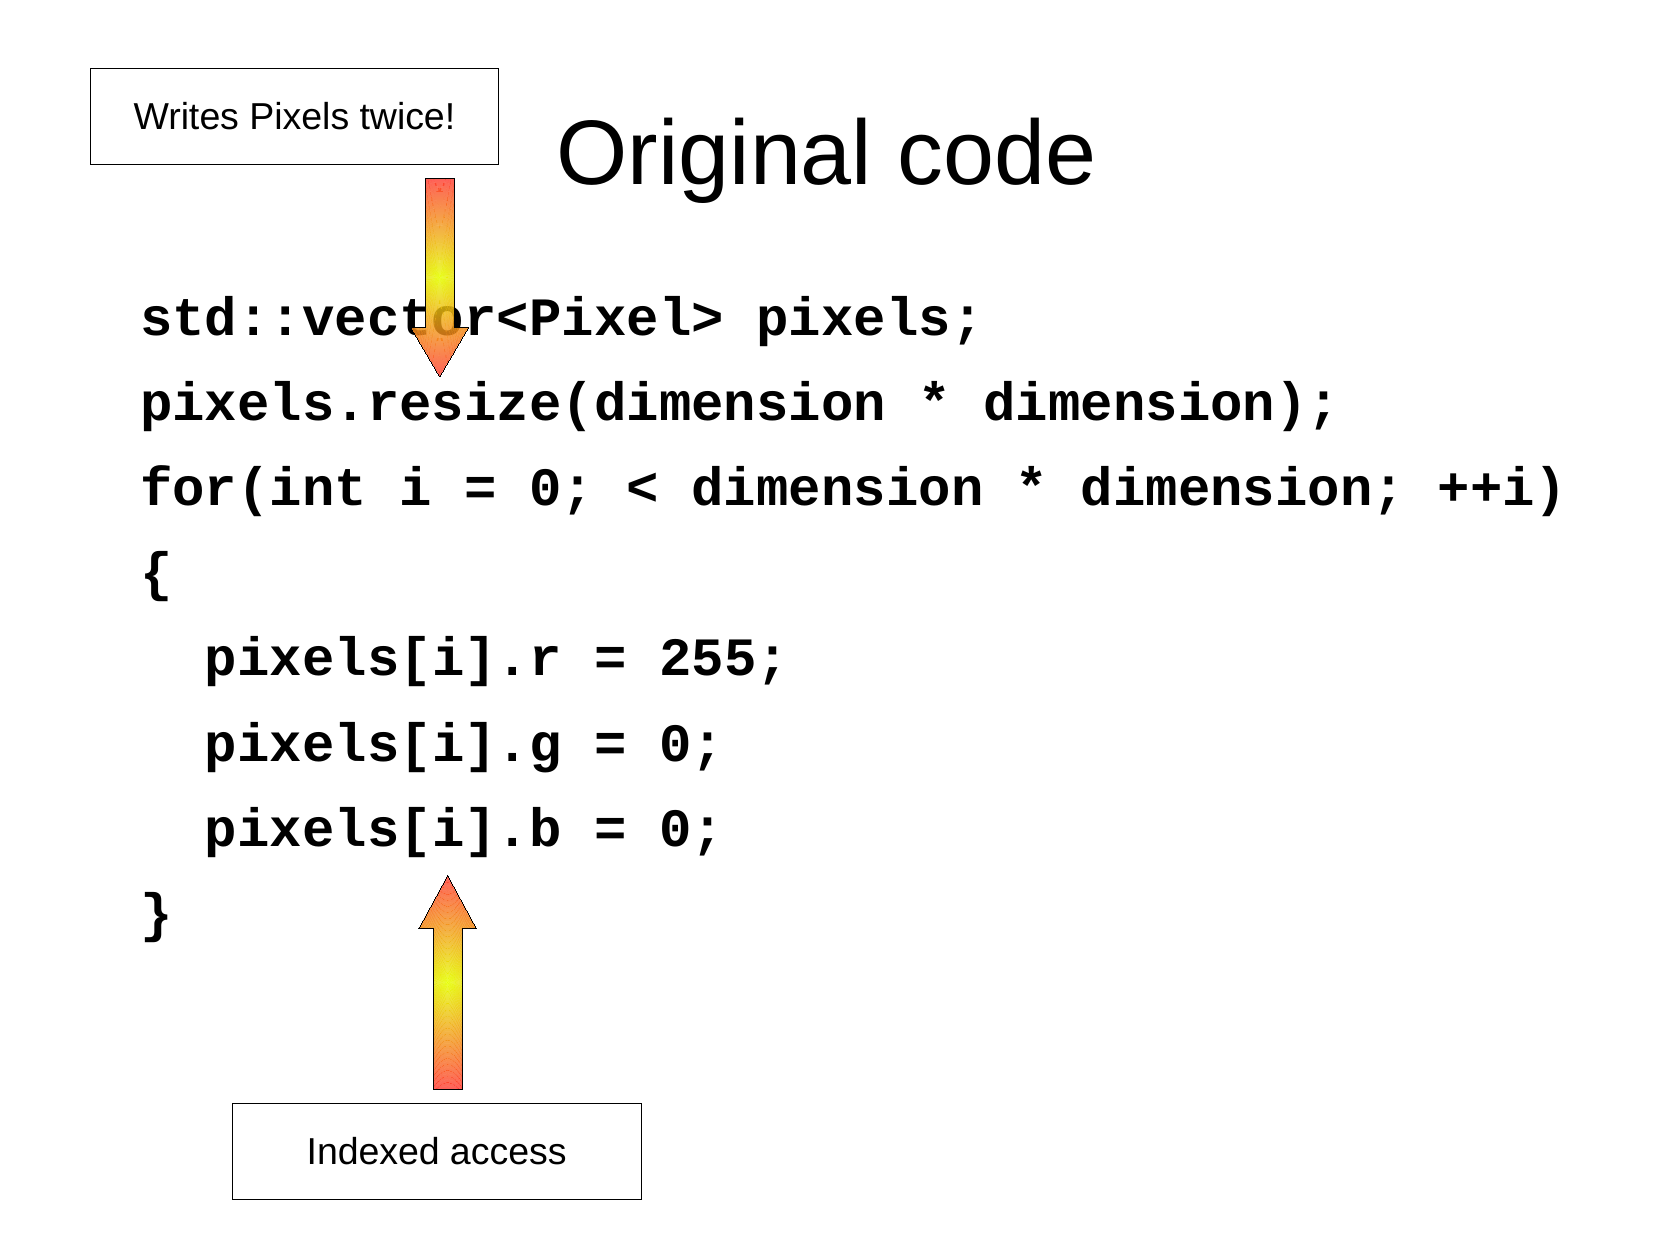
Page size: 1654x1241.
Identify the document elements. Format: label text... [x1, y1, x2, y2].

title Original code [82, 49, 1571, 257]
list std::vector<Pixel> pixels; pixels.resize(dimension * dimension); for(int i = 0; < dimension * dimension; ++i) { pixels[i].r = 255; pixels[i].g = 0; pixels[i].b = 0; } [82, 290, 1571, 1010]
text_box [418, 875, 477, 1090]
text_box Indexed access [232, 1103, 642, 1200]
text_box Writes Pixels twice! [90, 68, 499, 165]
text_box [410, 178, 469, 377]
